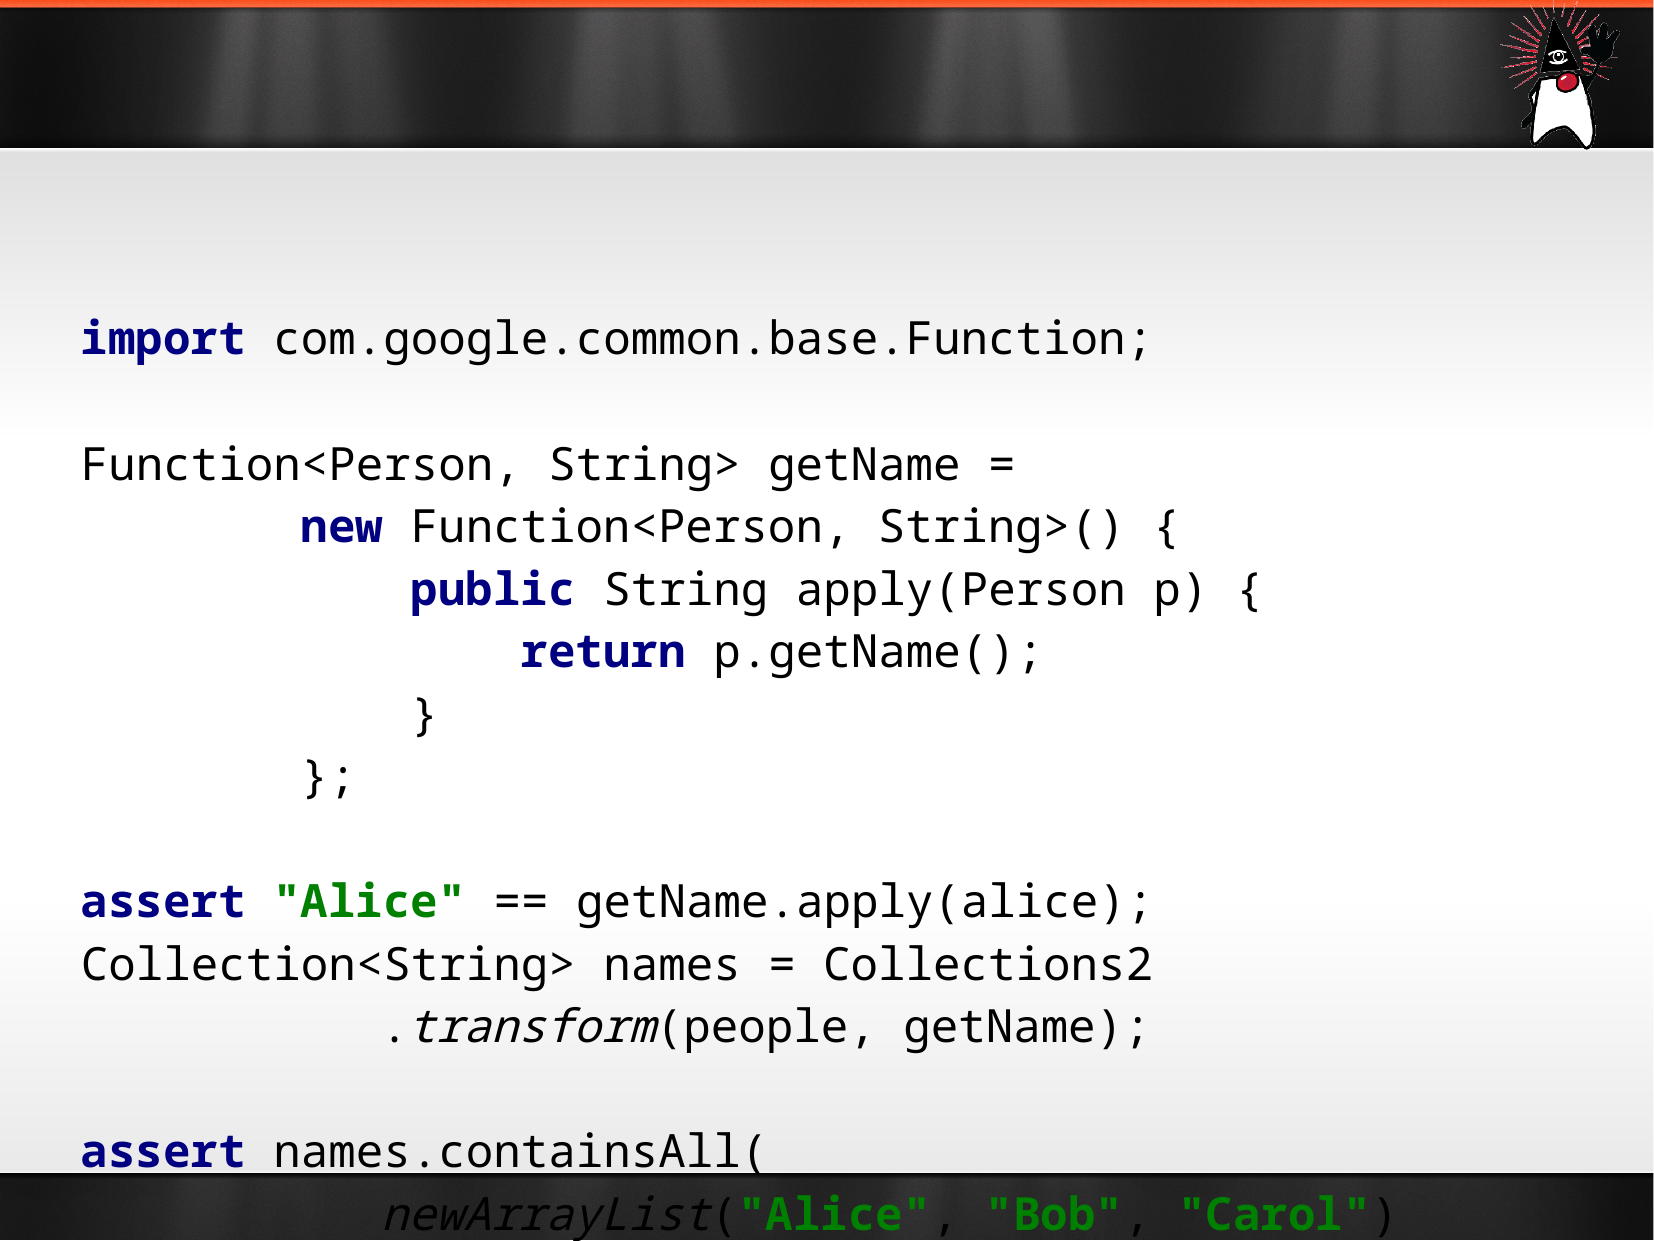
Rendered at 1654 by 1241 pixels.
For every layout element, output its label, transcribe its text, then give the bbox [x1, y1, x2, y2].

text_box import com.google.common.base.Function; Function<Person, String> getName = new Function<Person, String>() { public String apply(Person p) { return p.getName(); } }; assert "Alice" == getName.apply(alice); Collection<String> names = Collections2 .transform(people, getName); assert names.containsAll( newArrayList("Alice", "Bob", "Carol") ); [80, 305, 1654, 1241]
picture [0, 0, 1654, 1240]
